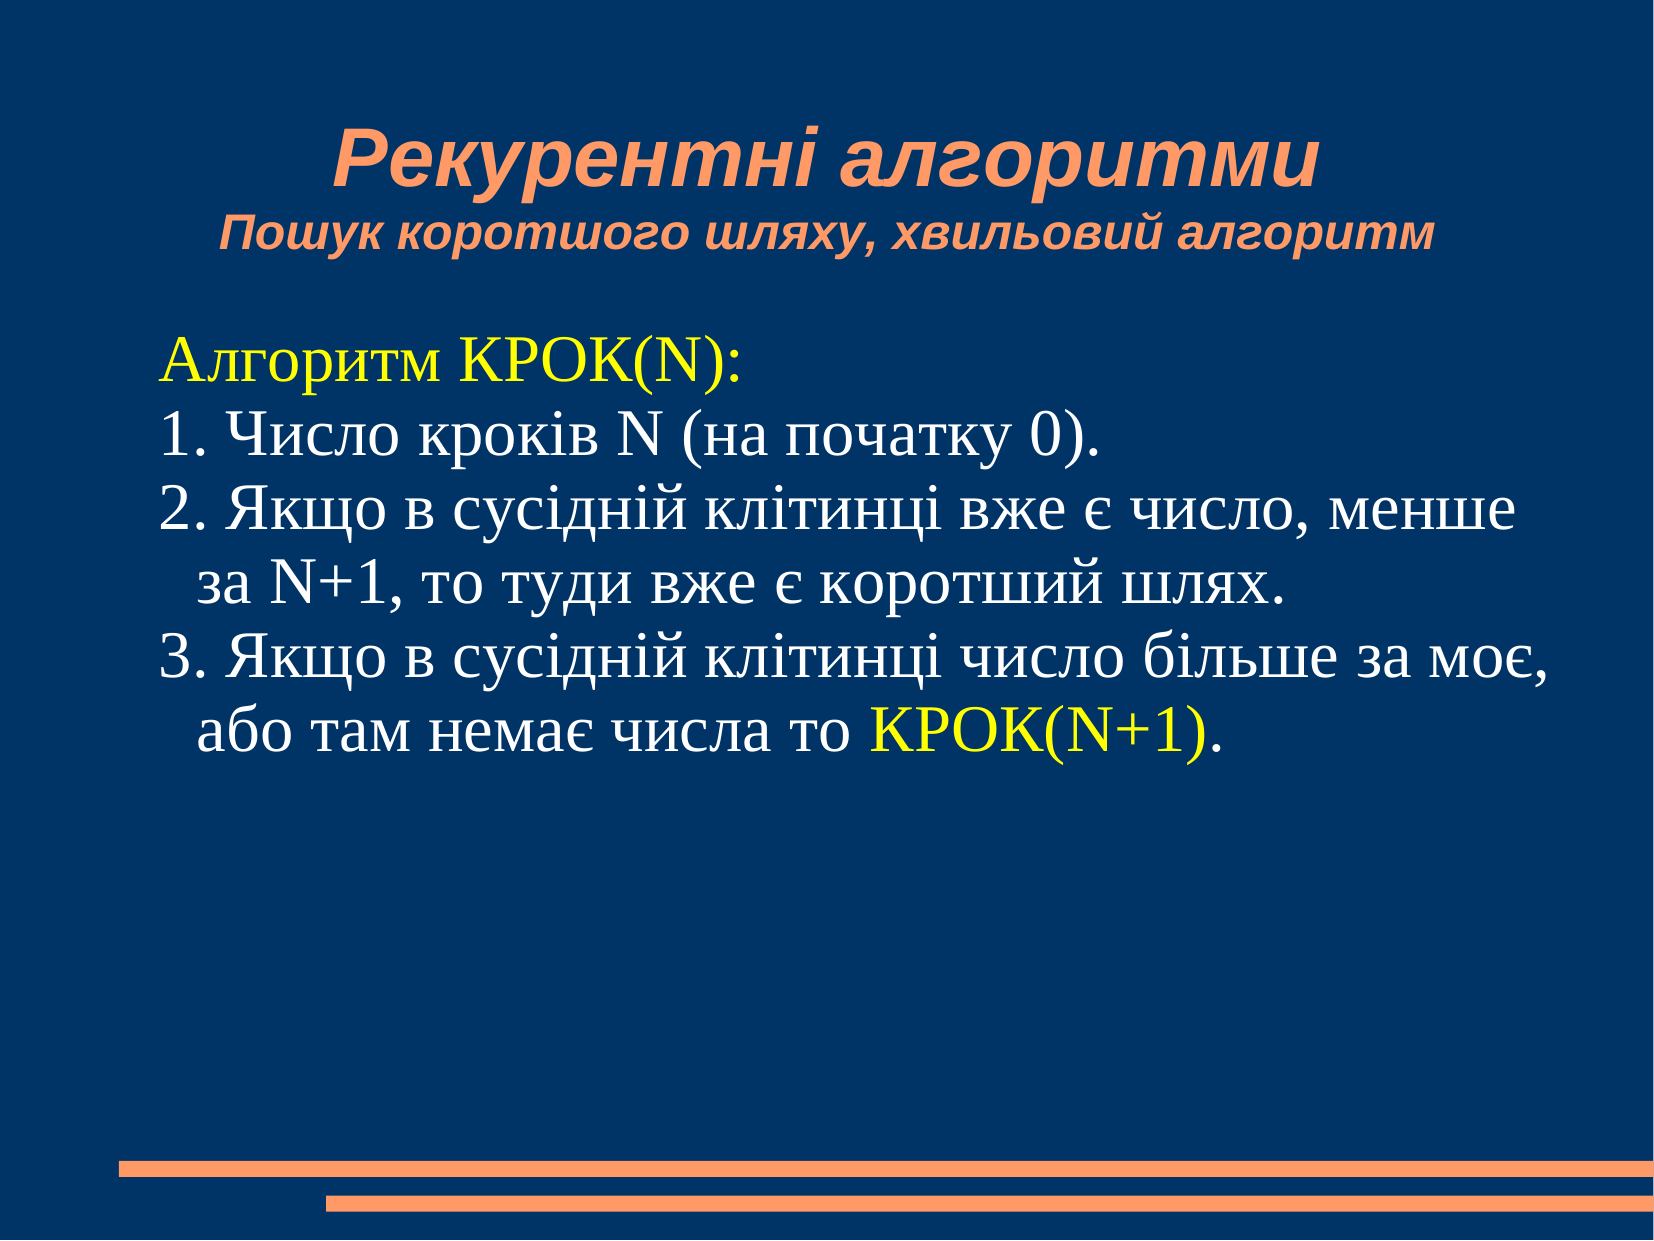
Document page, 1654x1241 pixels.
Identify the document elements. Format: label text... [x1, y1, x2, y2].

title Рекурентні алгоритми Пошук коротшого шляху, хвильовий алгоритм [121, 46, 1534, 325]
list Алгоритм КРОК(N): 1. Число кроків N (на початку 0). 2. Якщо в сусідній клітинці вже є число, менше за N+1, то туди вже є коротший шлях. 3. Якщо в сусідній клітинці число більше за моє, або там немає числа то КРОК(N+1). [121, 322, 1561, 1132]
